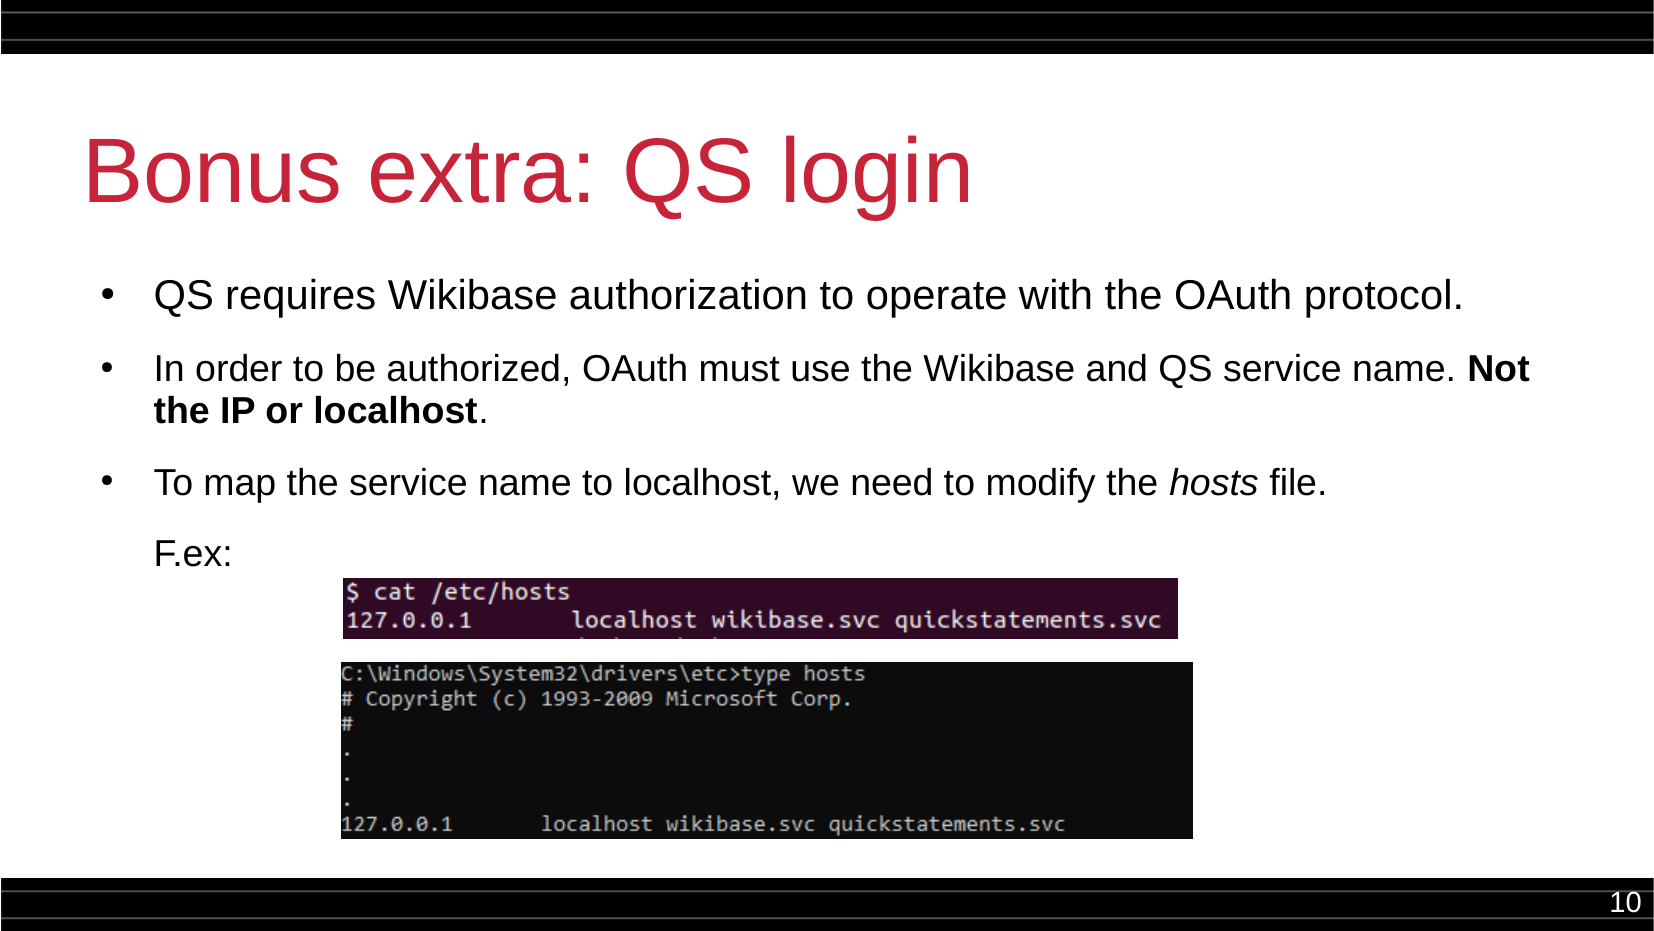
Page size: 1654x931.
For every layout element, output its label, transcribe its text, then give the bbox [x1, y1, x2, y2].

picture [1, 878, 1654, 931]
title Bonus extra: QS login [82, 92, 1571, 249]
picture [341, 662, 1193, 839]
list QS requires Wikibase authorization to operate with the OAuth protocol. In order to be authorized, OAuth must use the Wikibase and QS service name. Not the IP or localhost. To map the service name to localhost, we need to modify the hosts file. F.ex: [82, 271, 1571, 851]
picture [1, 0, 1654, 54]
picture [343, 578, 1178, 640]
